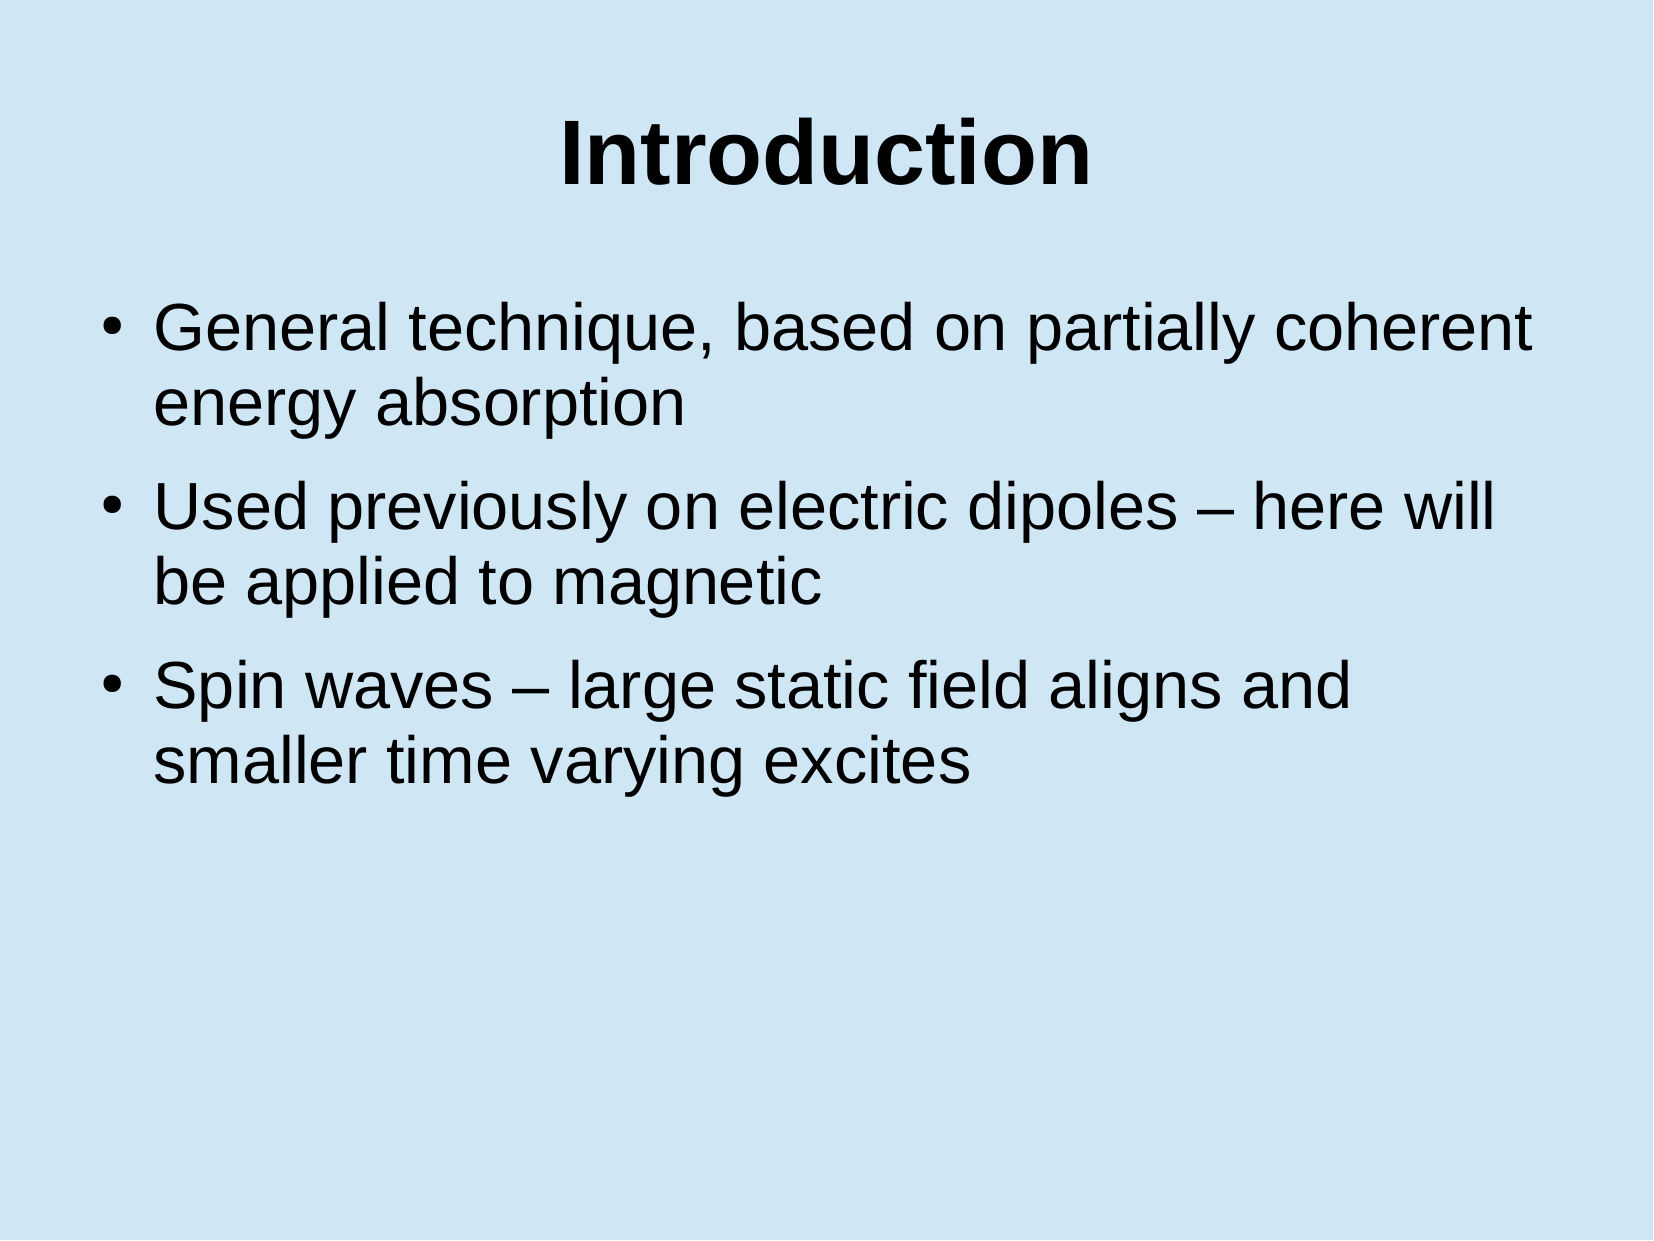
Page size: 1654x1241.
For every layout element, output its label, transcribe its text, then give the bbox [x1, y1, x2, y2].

list General technique, based on partially coherent energy absorption Used previously on electric dipoles – here will be applied to magnetic Spin waves – large static field aligns and smaller time varying excites [82, 290, 1571, 1010]
title Introduction [82, 49, 1571, 257]
